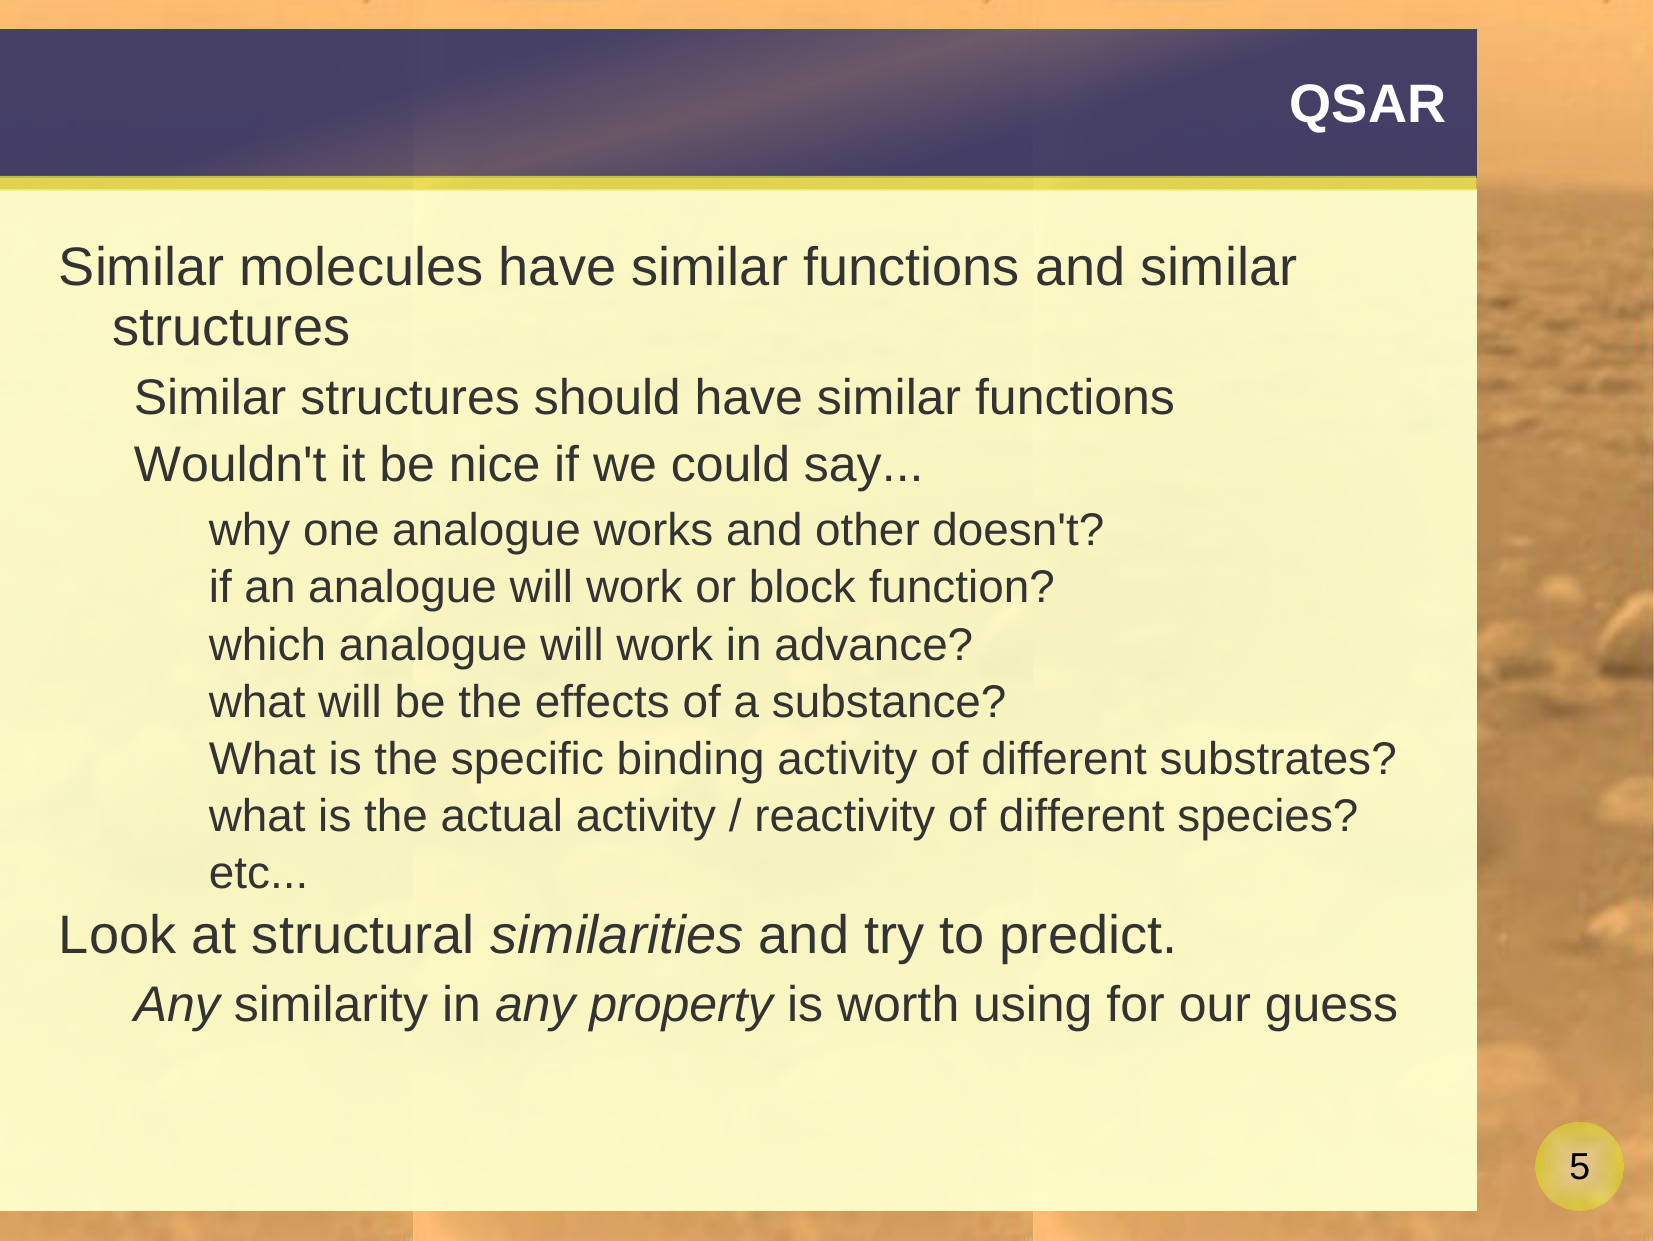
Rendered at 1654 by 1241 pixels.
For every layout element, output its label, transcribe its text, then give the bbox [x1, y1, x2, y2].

title QSAR [29, 59, 1447, 148]
list Similar molecules have similar functions and similar structures Similar structures should have similar functions Wouldn't it be nice if we could say... why one analogue works and other doesn't? if an analogue will work or block function? which analogue will work in advance? what will be the effects of a substance? What is the specific binding activity of different substrates? what is the actual activity / reactivity of different species? etc... Look at structural similarities and try to predict. Any similarity in any property is worth using for our guess [59, 236, 1418, 1182]
picture [0, 0, 1654, 1241]
